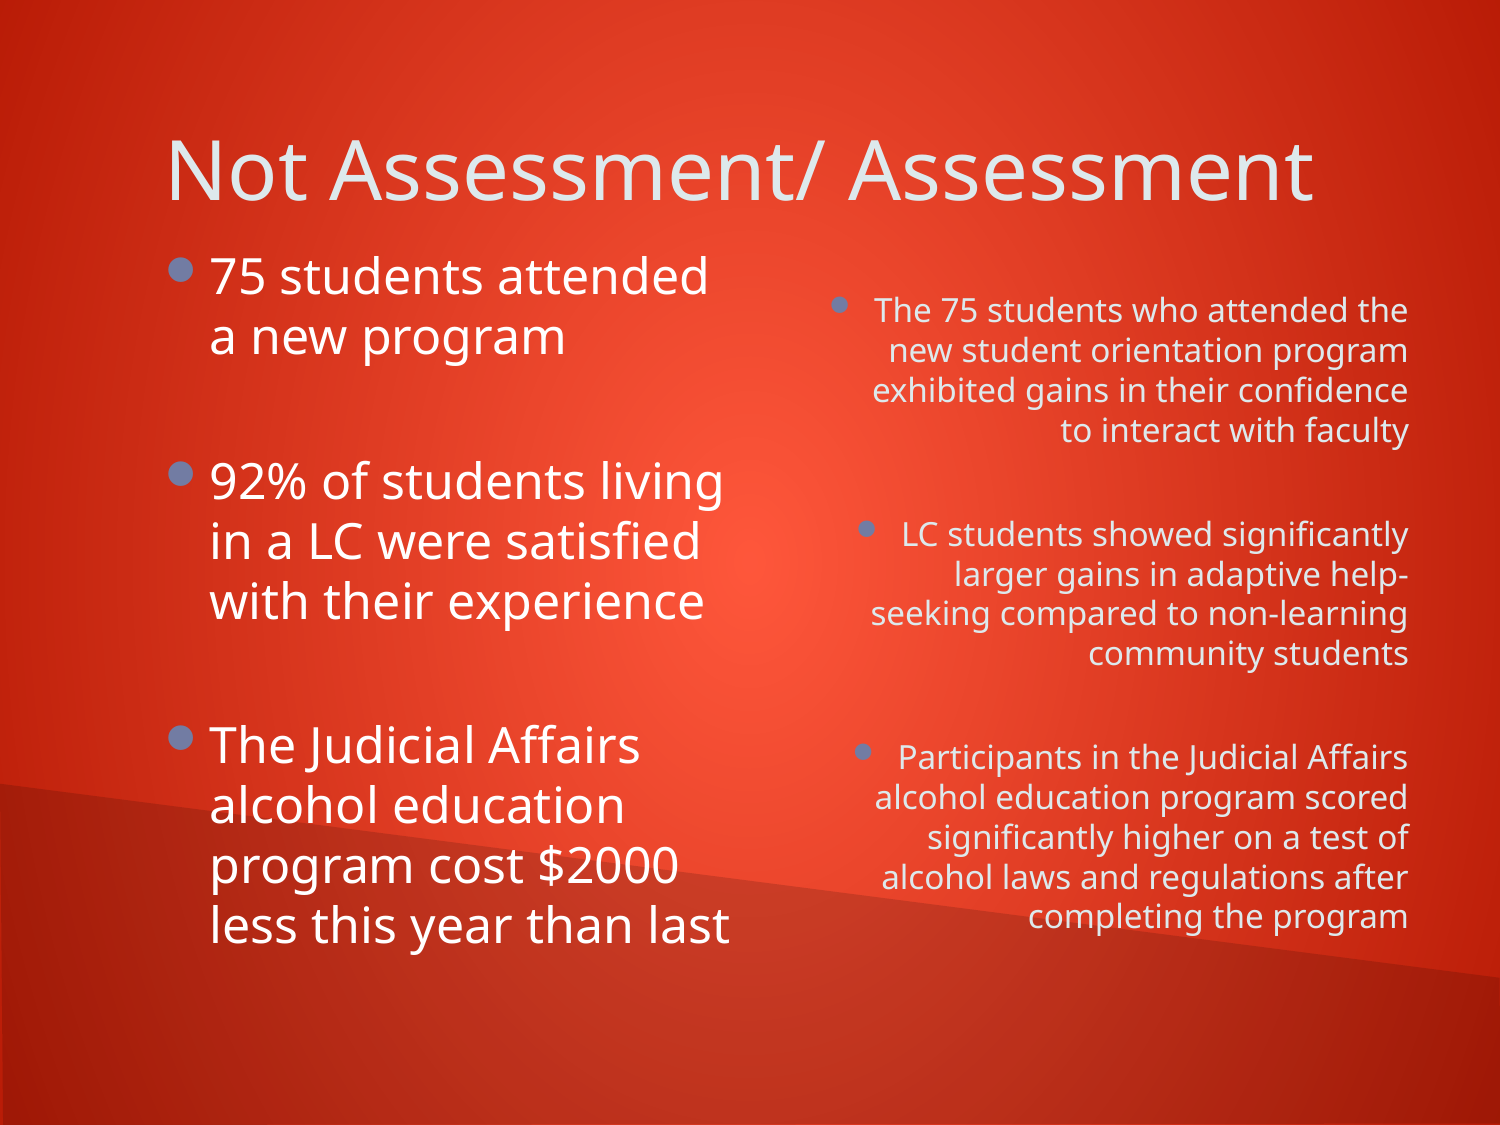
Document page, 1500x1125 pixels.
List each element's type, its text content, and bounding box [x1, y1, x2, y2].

list 75 students attended a new program 92% of students living in a LC were satisfied with their experience The Judicial Affairs alcohol education program cost $2000 less this year than last [150, 237, 765, 988]
list The 75 students who attended the new student orientation program exhibited gains in their confidence to interact with faculty LC students showed significantly larger gains in adaptive help-seeking compared to non-learning community students Participants in the Judicial Affairs alcohol education program scored significantly higher on a test of alcohol laws and regulations after completing the program [809, 237, 1425, 988]
title Not Assessment/ Assessment [150, 45, 1425, 233]
